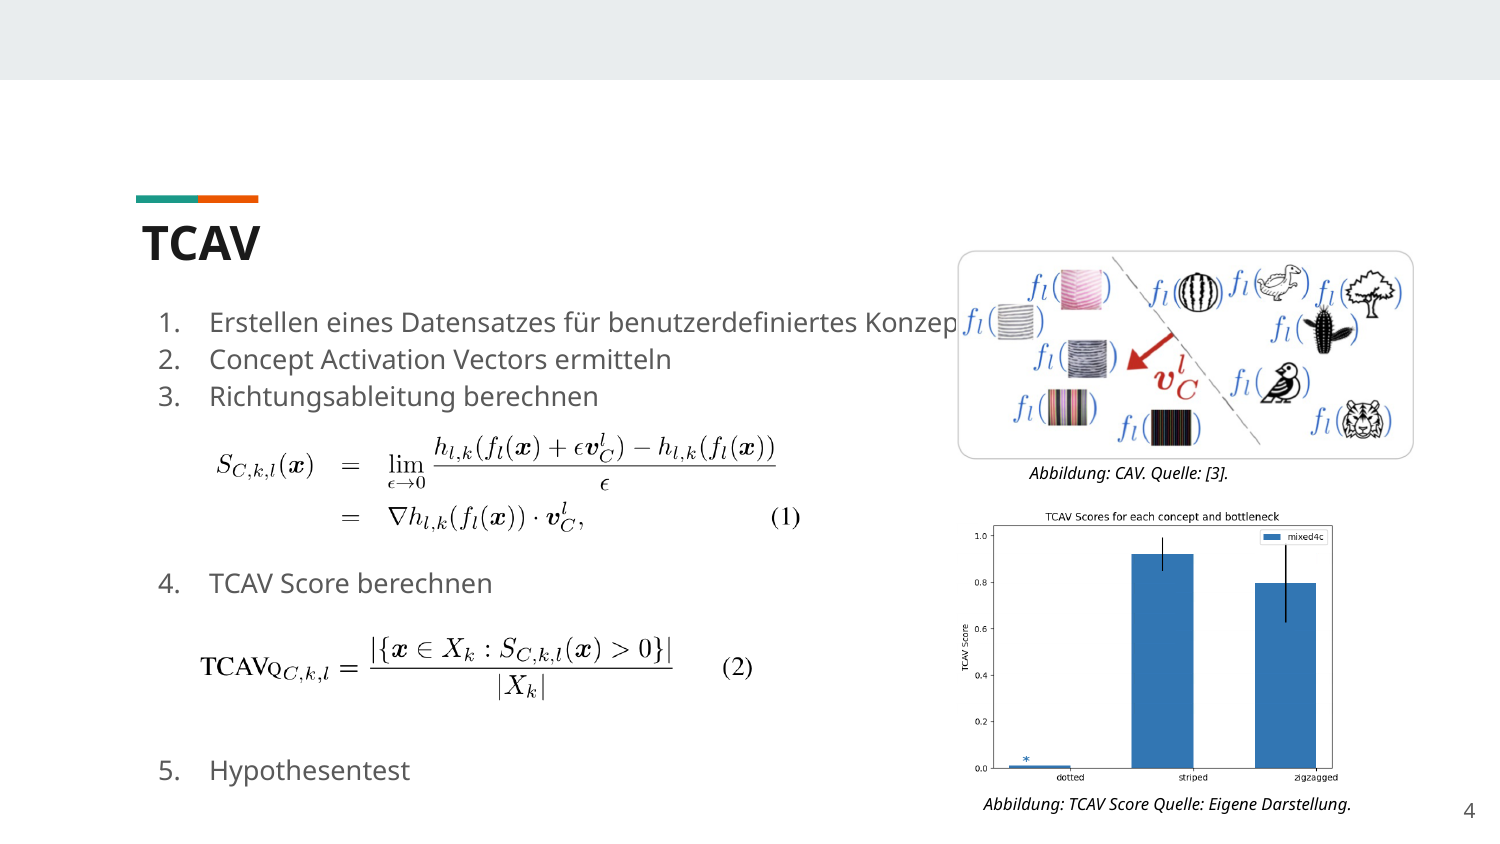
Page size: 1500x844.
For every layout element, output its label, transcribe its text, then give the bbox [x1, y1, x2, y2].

text_box Erstellen eines Datensatzes für benutzerdefiniertes Konzept Concept Activation Vectors ermitteln Richtungsableitung berechnen TCAV Score berechnen Hypothesentest [119, 285, 989, 802]
picture [956, 507, 1342, 785]
picture [119, 612, 765, 716]
picture [190, 422, 812, 560]
slide_number <number> [1400, 779, 1491, 844]
text_box Abbildung: CAV. Quelle: [3]. [1014, 447, 1355, 498]
picture [956, 249, 1414, 460]
title TCAV [126, 197, 1388, 285]
text_box Abbildung: TCAV Score Quelle: Eigene Darstellung. [968, 779, 1401, 830]
